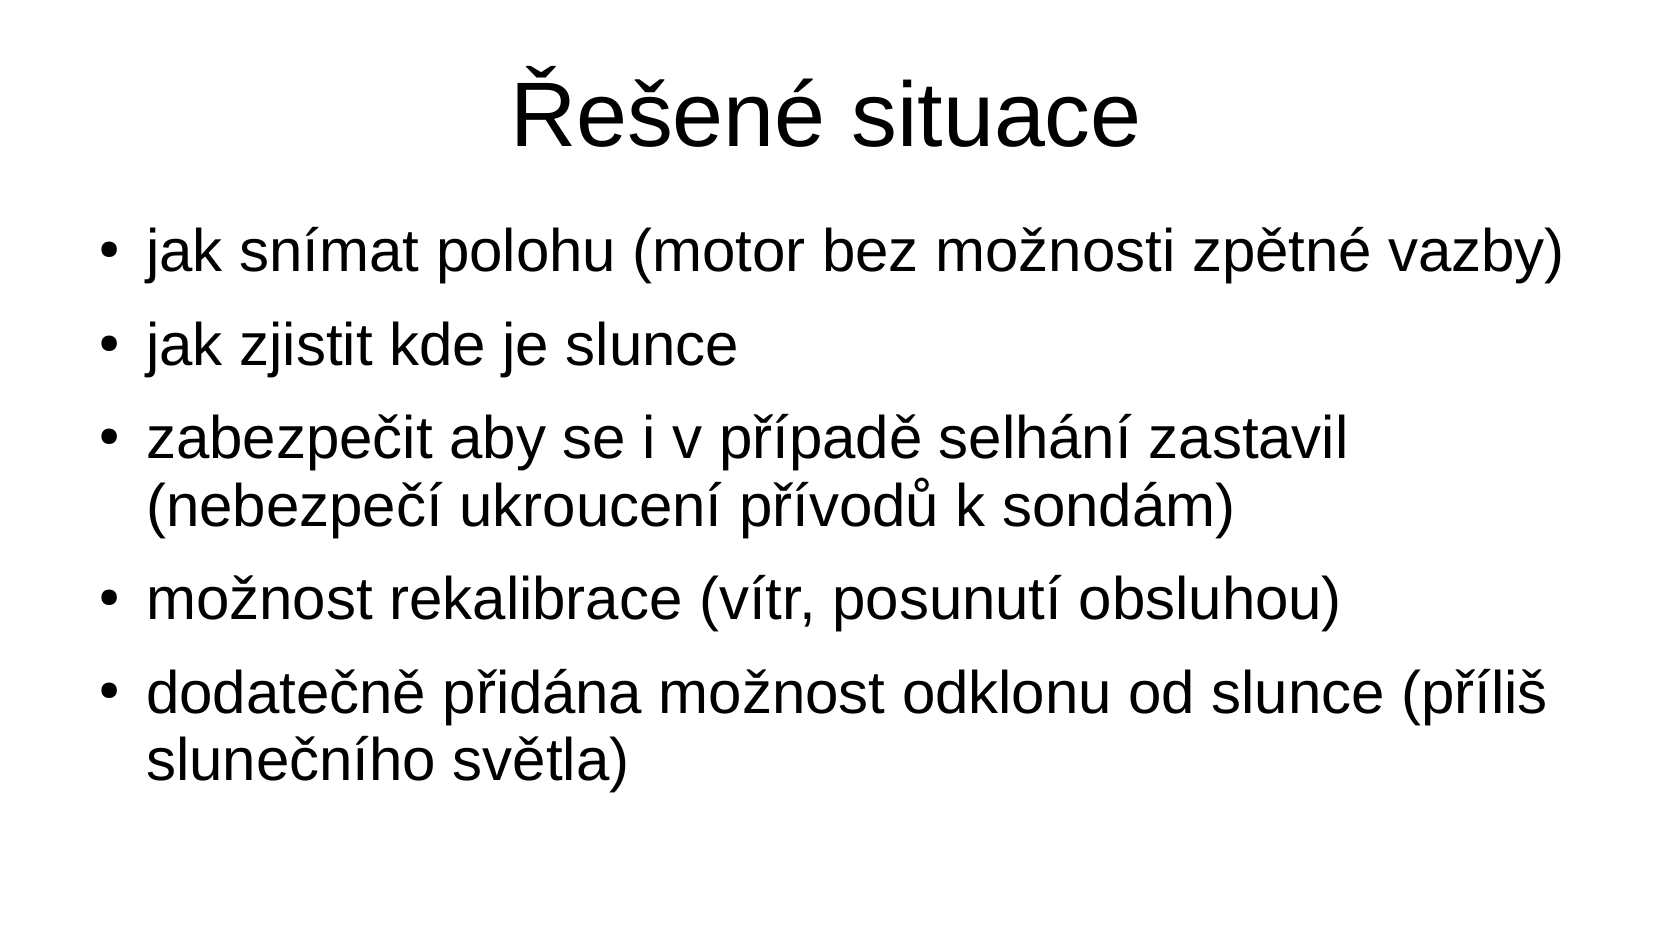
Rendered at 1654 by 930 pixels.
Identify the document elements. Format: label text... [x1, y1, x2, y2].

title Řešené situace [82, 37, 1571, 193]
list jak snímat polohu (motor bez možnosti zpětné vazby) jak zjistit kde je slunce zabezpečit aby se i v případě selhání zastavil (nebezpečí ukroucení přívodů k sondám) možnost rekalibrace (vítr, posunutí obsluhou) dodatečně přidána možnost odklonu od slunce (příliš slunečního světla) [82, 217, 1571, 863]
